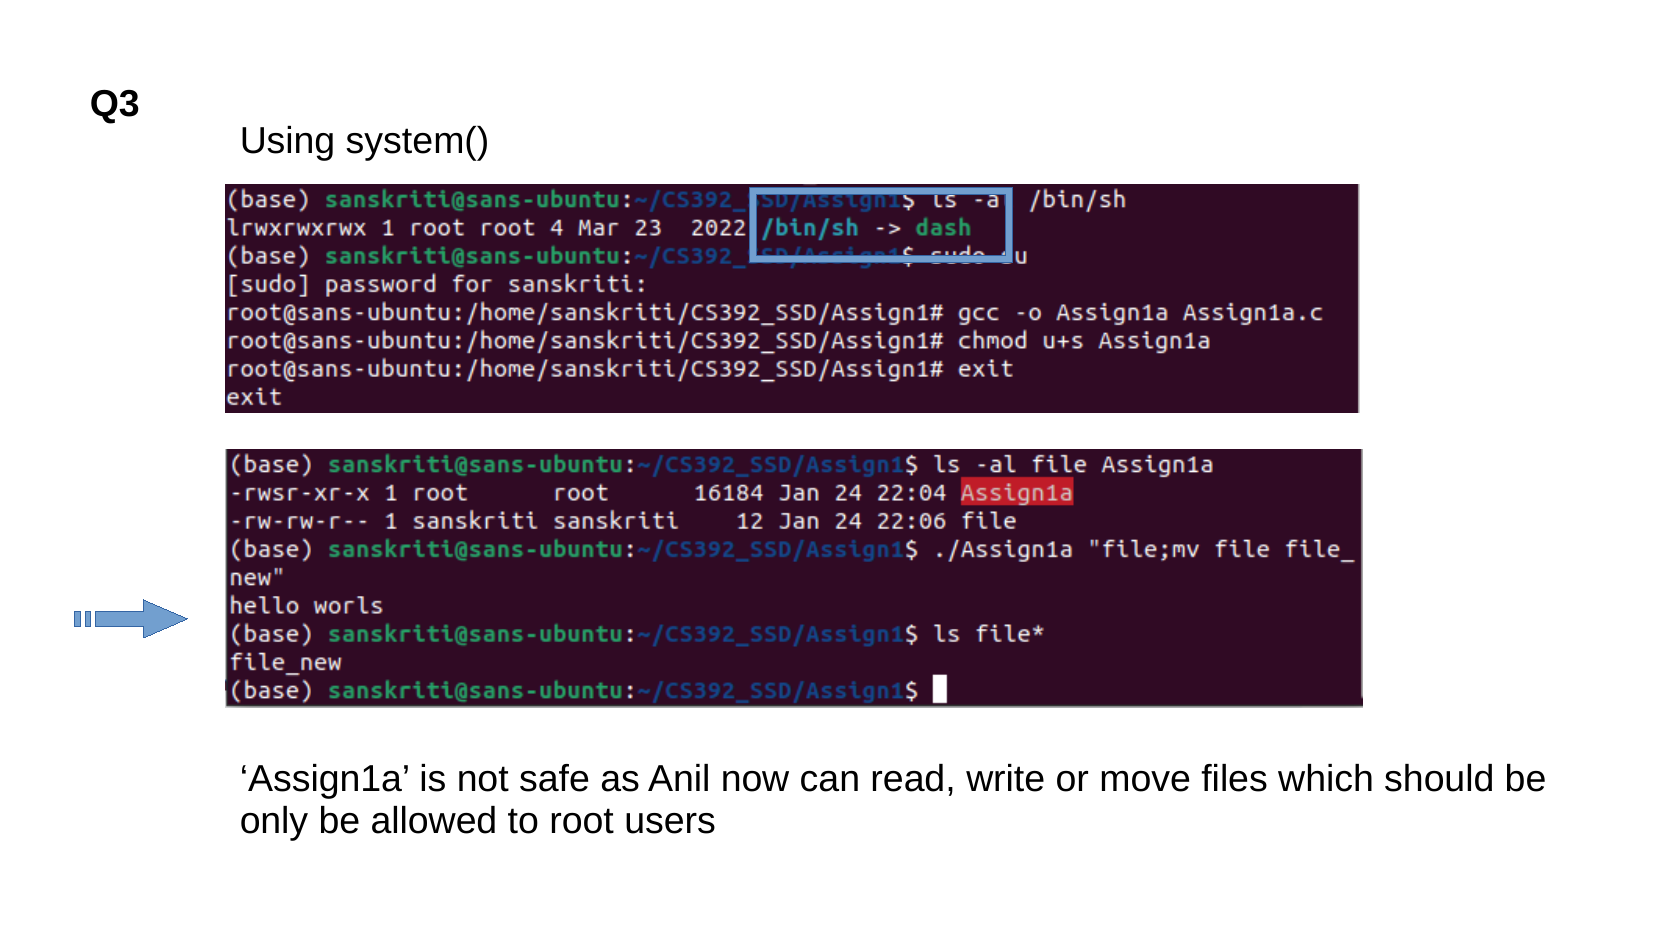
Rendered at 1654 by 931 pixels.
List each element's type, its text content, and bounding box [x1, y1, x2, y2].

text_box ‘Assign1a’ is not safe as Anil now can read, write or move files which should be only be allowed to root users [225, 750, 1576, 849]
picture [225, 449, 1363, 708]
text_box Q3 [75, 75, 155, 132]
text_box [749, 187, 1013, 263]
text_box [74, 611, 81, 627]
text_box [95, 599, 188, 638]
text_box Using system() [225, 112, 505, 169]
picture [225, 184, 1360, 413]
text_box [85, 611, 91, 627]
